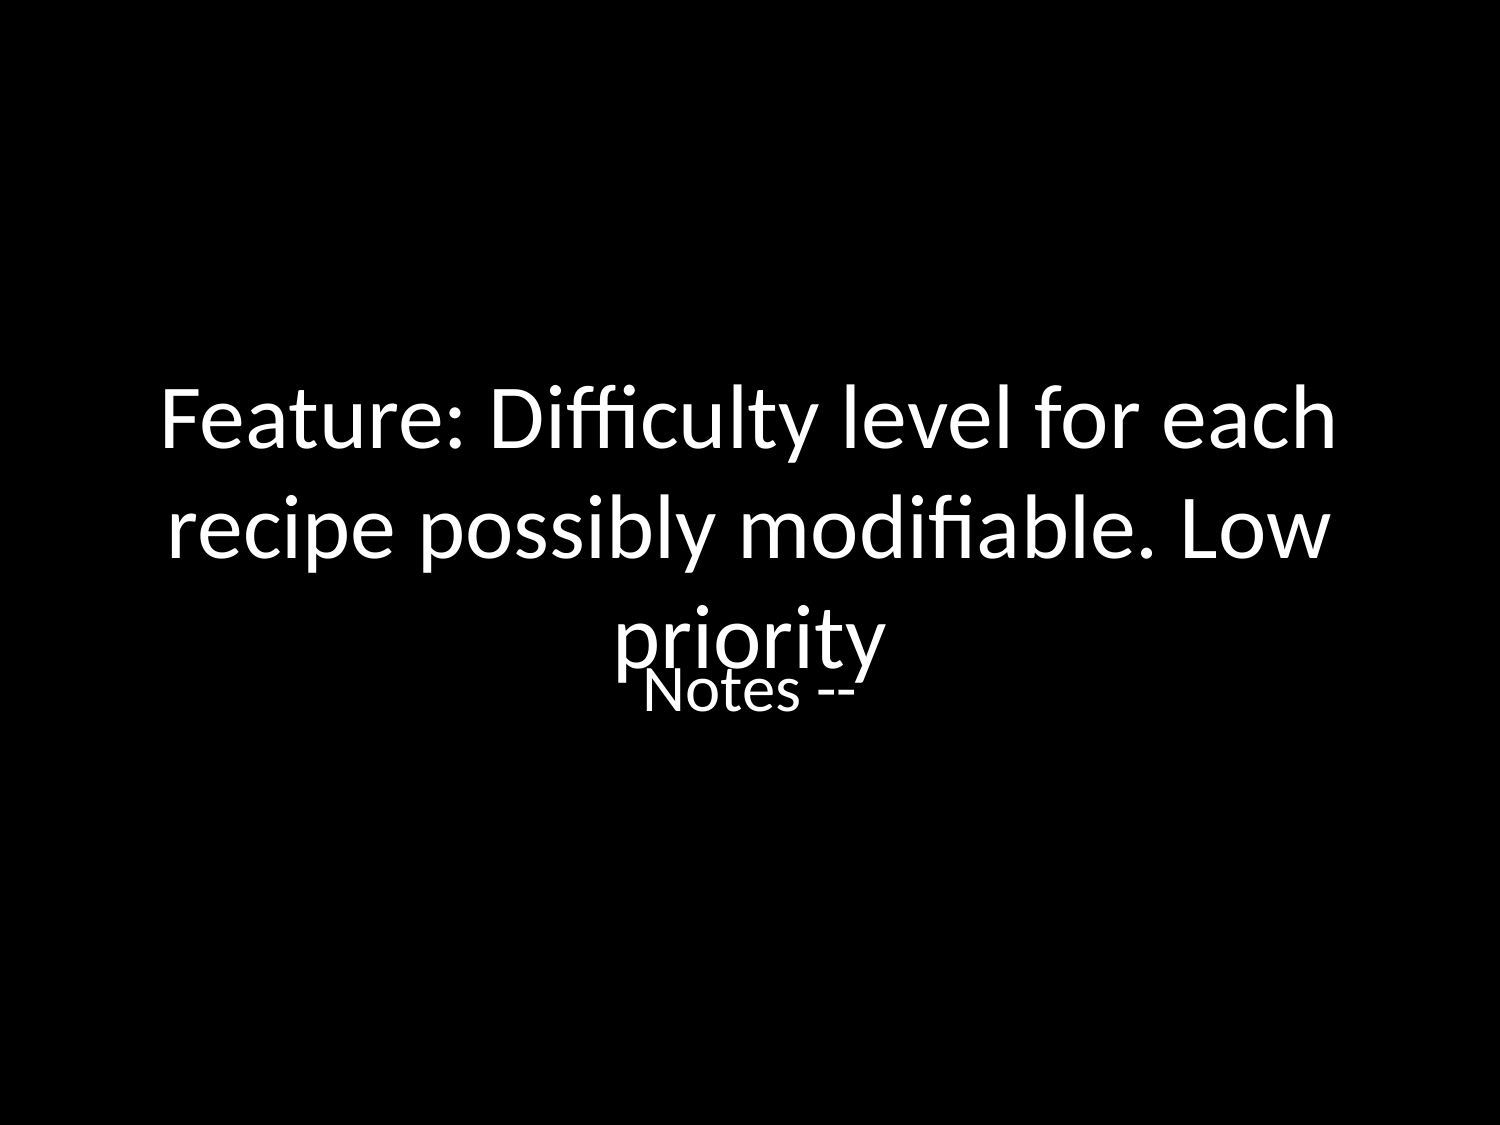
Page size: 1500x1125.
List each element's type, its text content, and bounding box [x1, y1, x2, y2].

title Feature: Difficulty level for each recipe possibly modifiable. Low priority [112, 349, 1388, 591]
subtitle Notes -- [225, 637, 1275, 925]
